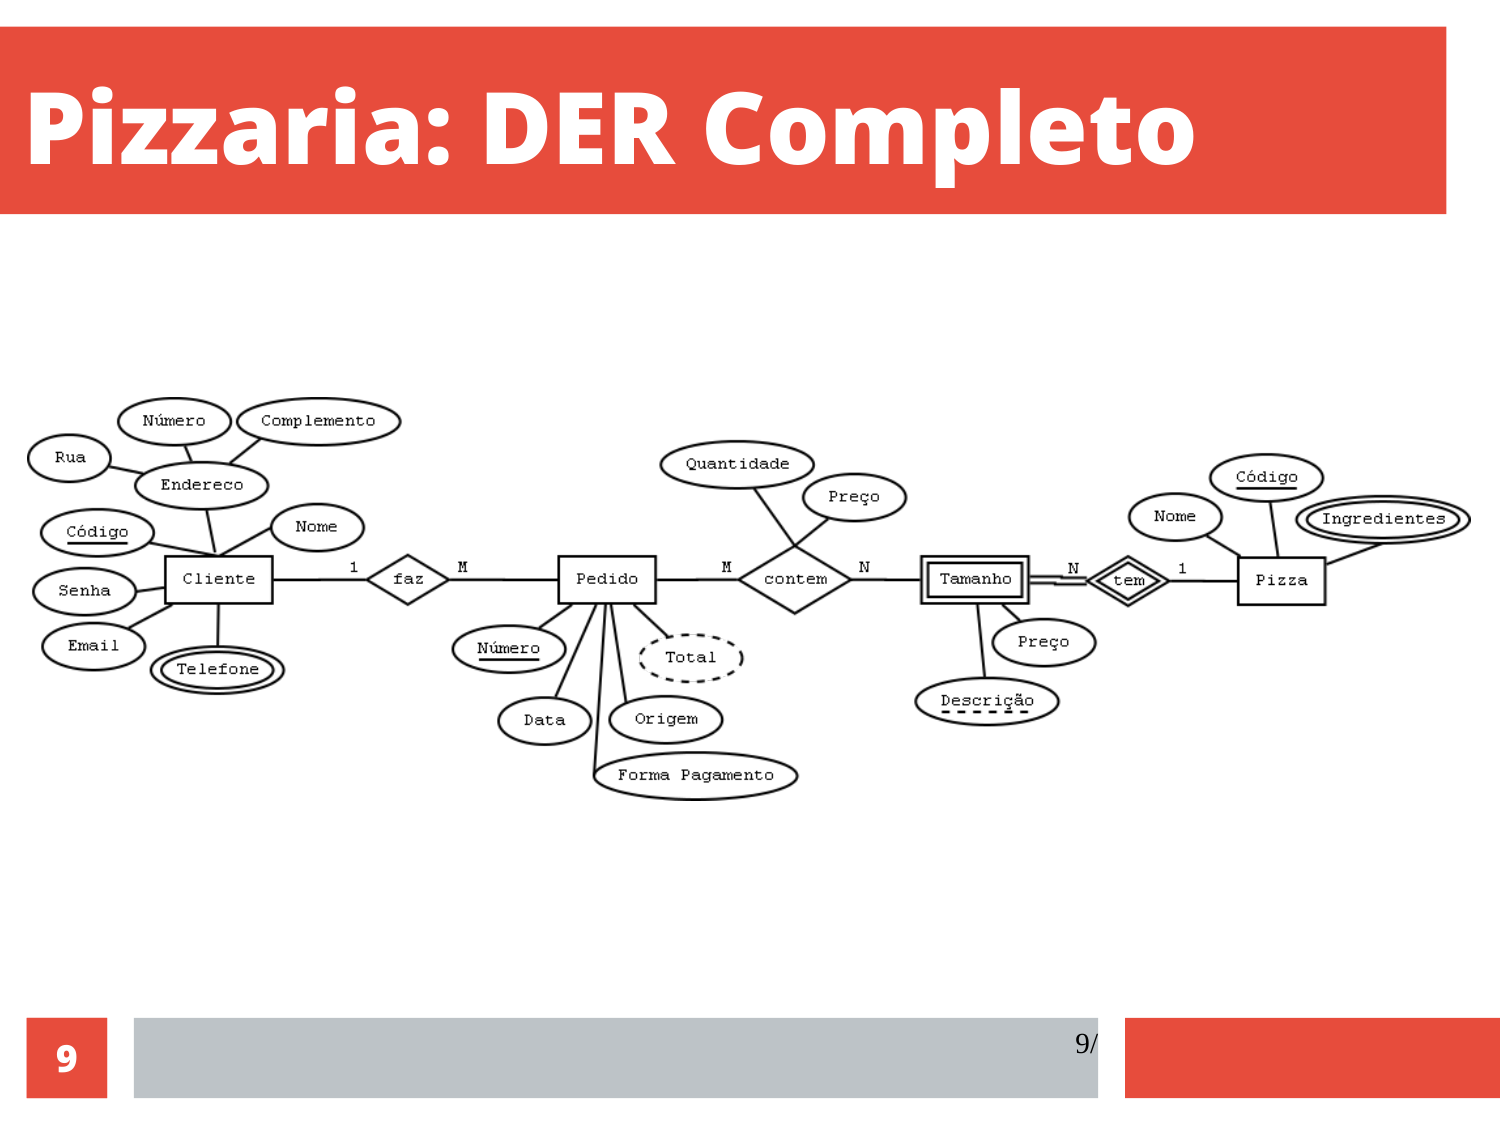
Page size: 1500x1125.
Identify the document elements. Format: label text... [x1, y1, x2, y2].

title Pizzaria: DER Completo [23, 42, 1418, 194]
text_box <número>/ [1075, 1024, 1425, 1103]
picture [27, 397, 1471, 801]
